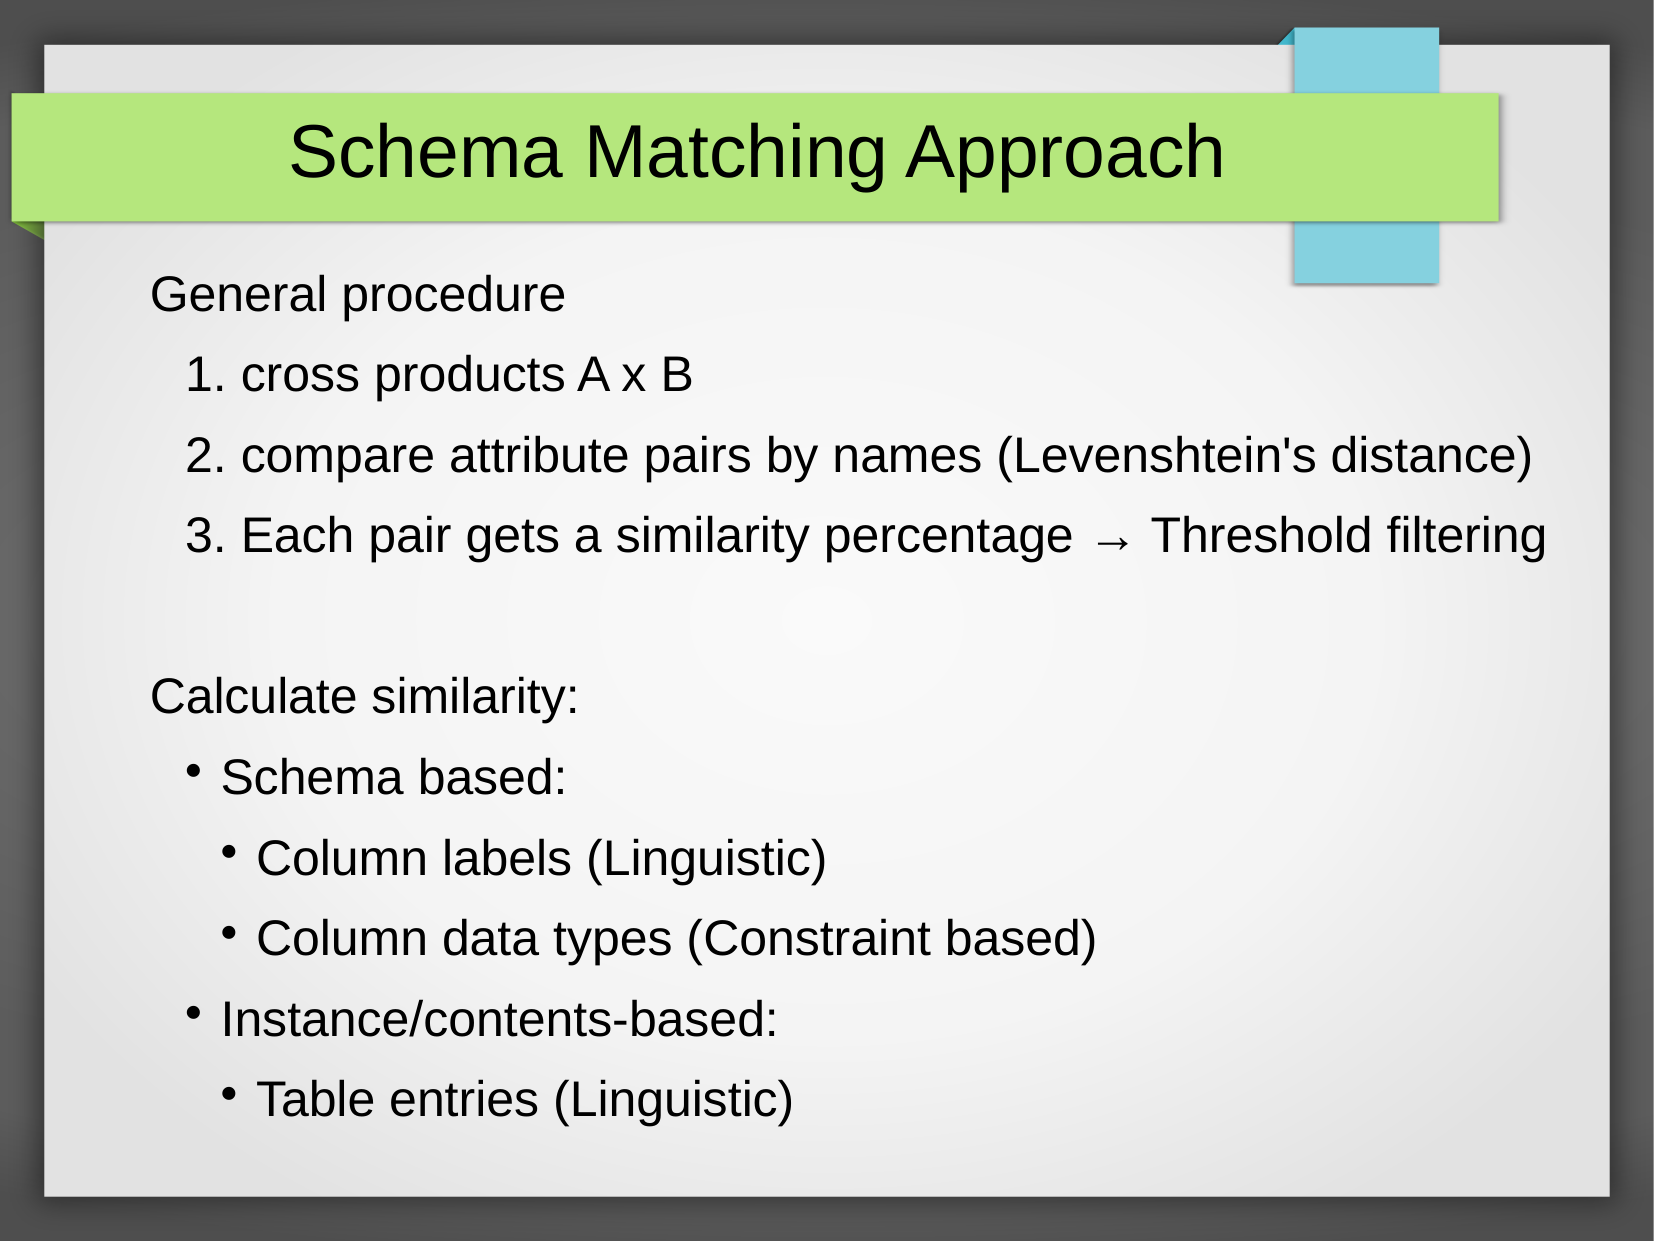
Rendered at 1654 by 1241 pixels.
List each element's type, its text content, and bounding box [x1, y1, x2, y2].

title Schema Matching Approach [15, 47, 1501, 256]
text_box General procedure cross products A x B compare attribute pairs by names (Levenshtein's distance) Each pair gets a similarity percentage → Threshold filtering Calculate similarity: Schema based: Column labels (Linguistic) Column data types (Constraint based) Instance/contents-based: Table entries (Linguistic) [135, 258, 1606, 1141]
picture [0, 0, 1654, 1241]
